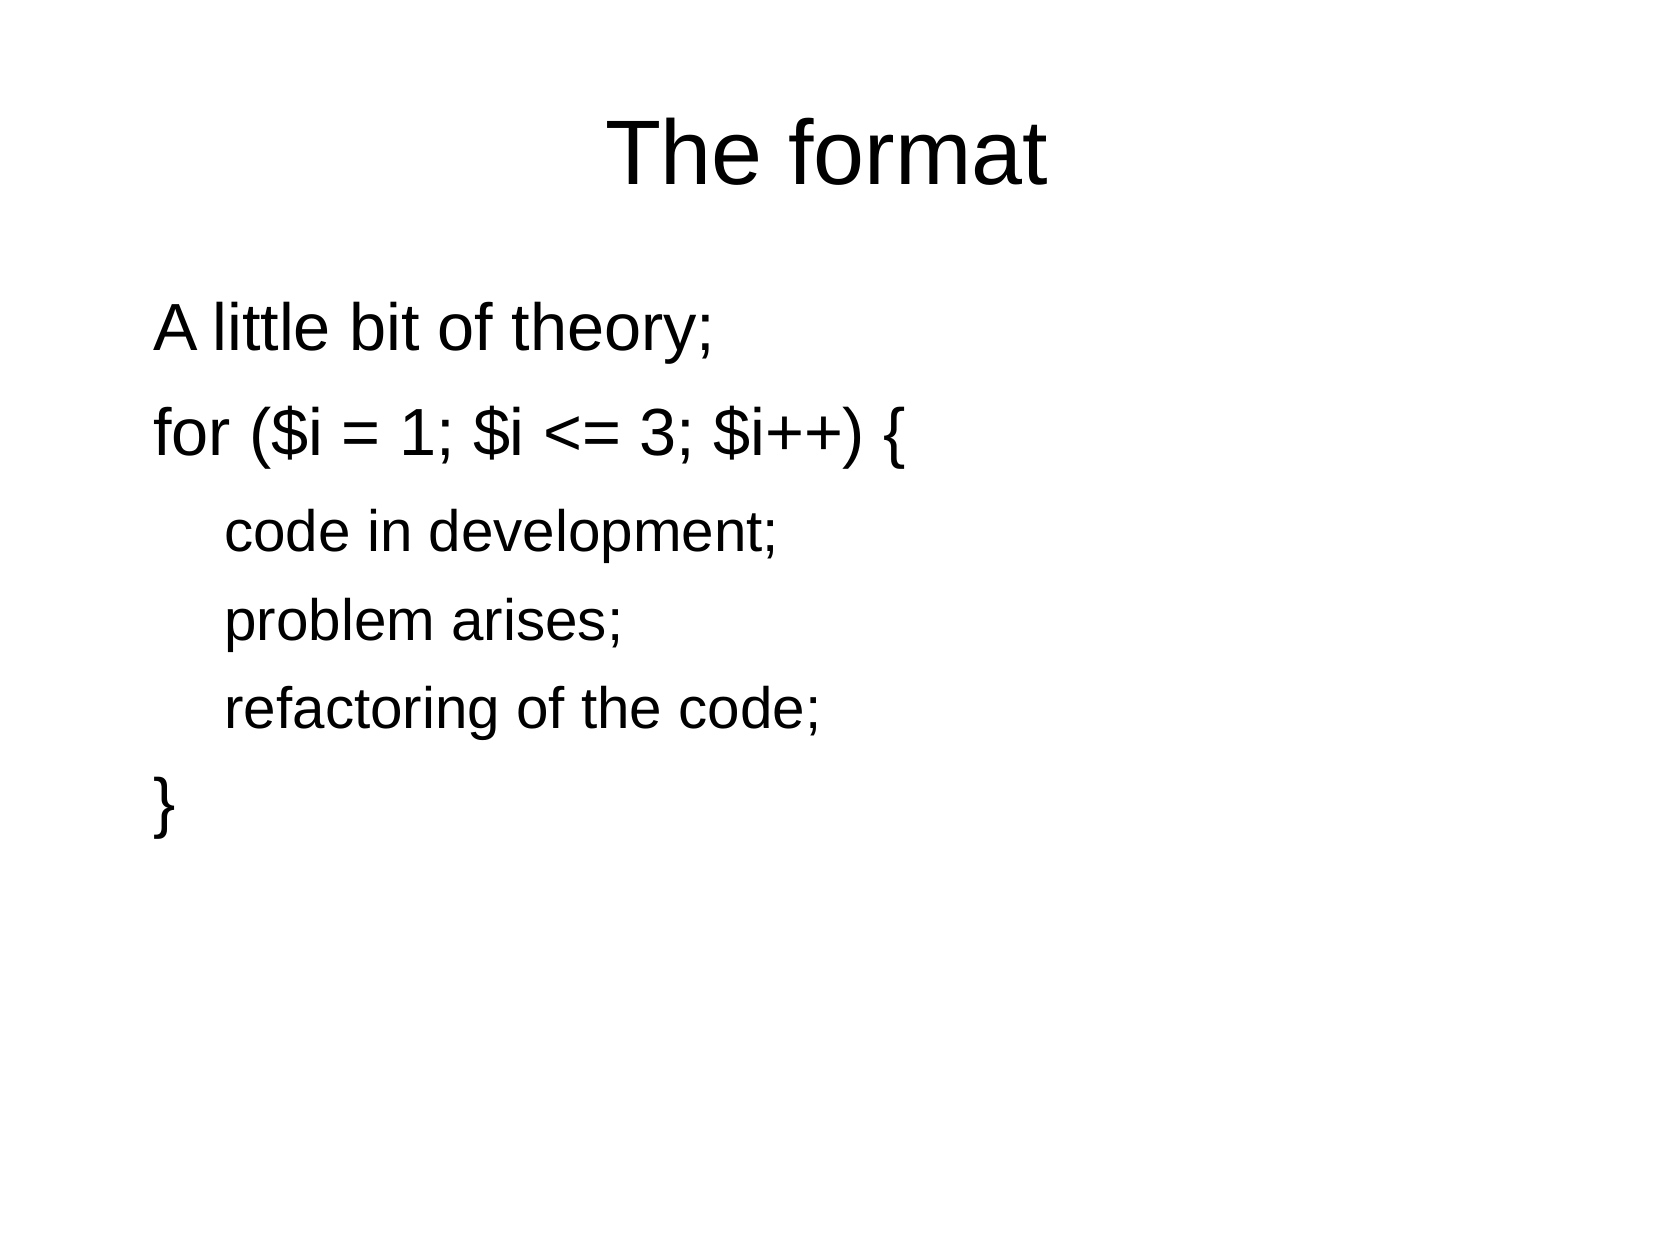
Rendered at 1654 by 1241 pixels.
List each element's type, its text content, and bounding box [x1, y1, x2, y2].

title The format [82, 49, 1571, 257]
list A little bit of theory; for ($i = 1; $i <= 3; $i++) { code in development; problem arises; refactoring of the code; } [82, 290, 1571, 1109]
